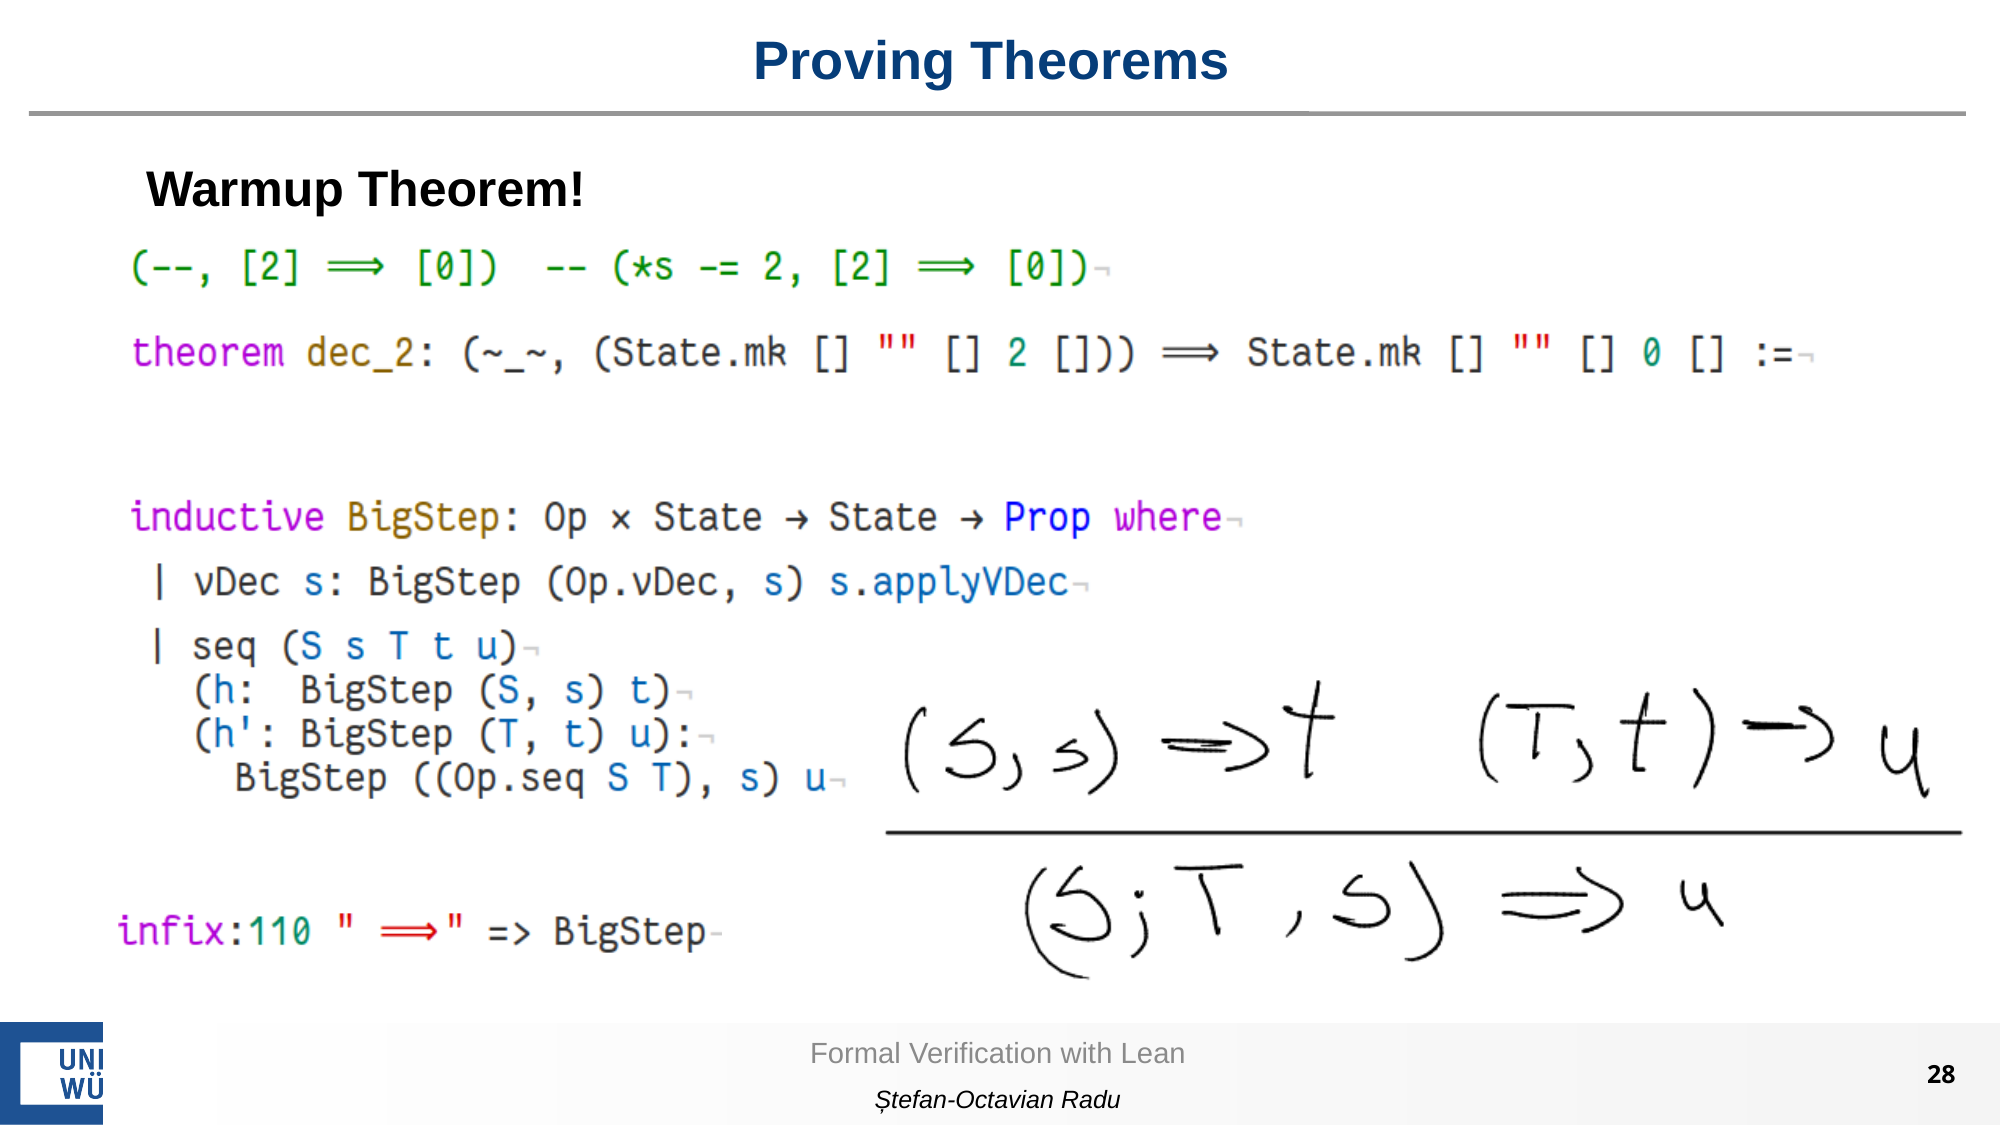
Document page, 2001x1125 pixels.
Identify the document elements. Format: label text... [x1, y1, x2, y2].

picture [130, 551, 1106, 613]
picture [858, 820, 1985, 985]
picture [131, 622, 1966, 813]
text_box Warmup Theorem! [131, 141, 1374, 292]
picture [118, 234, 1118, 291]
picture [131, 489, 1252, 544]
picture [0, 1022, 103, 1125]
picture [118, 901, 722, 964]
picture [118, 323, 1825, 376]
title Proving Theorems [118, 4, 1867, 111]
